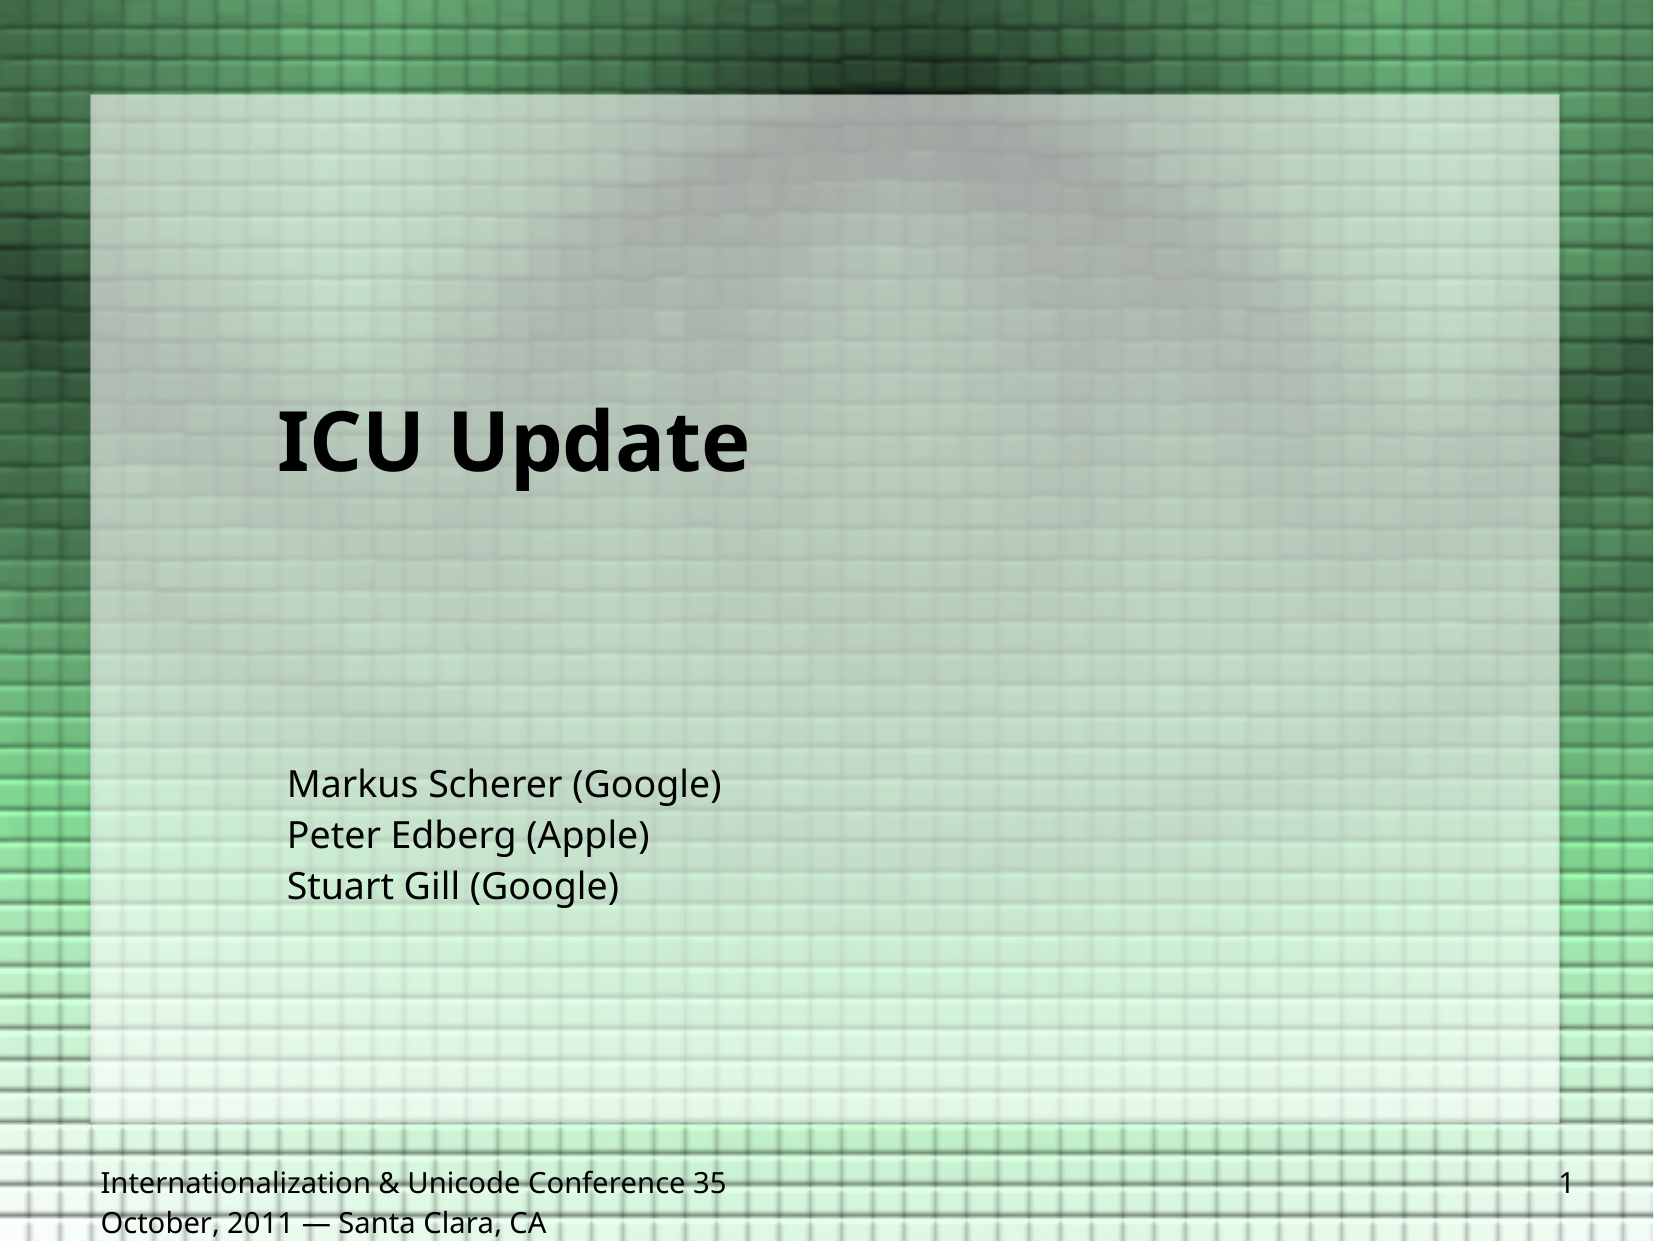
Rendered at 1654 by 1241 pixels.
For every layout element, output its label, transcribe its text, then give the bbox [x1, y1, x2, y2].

text_box ICU Update [262, 375, 1426, 553]
picture [0, 0, 1654, 1241]
text_box Markus Scherer (Google) Peter Edberg (Apple) Stuart Gill (Google) [272, 750, 826, 896]
